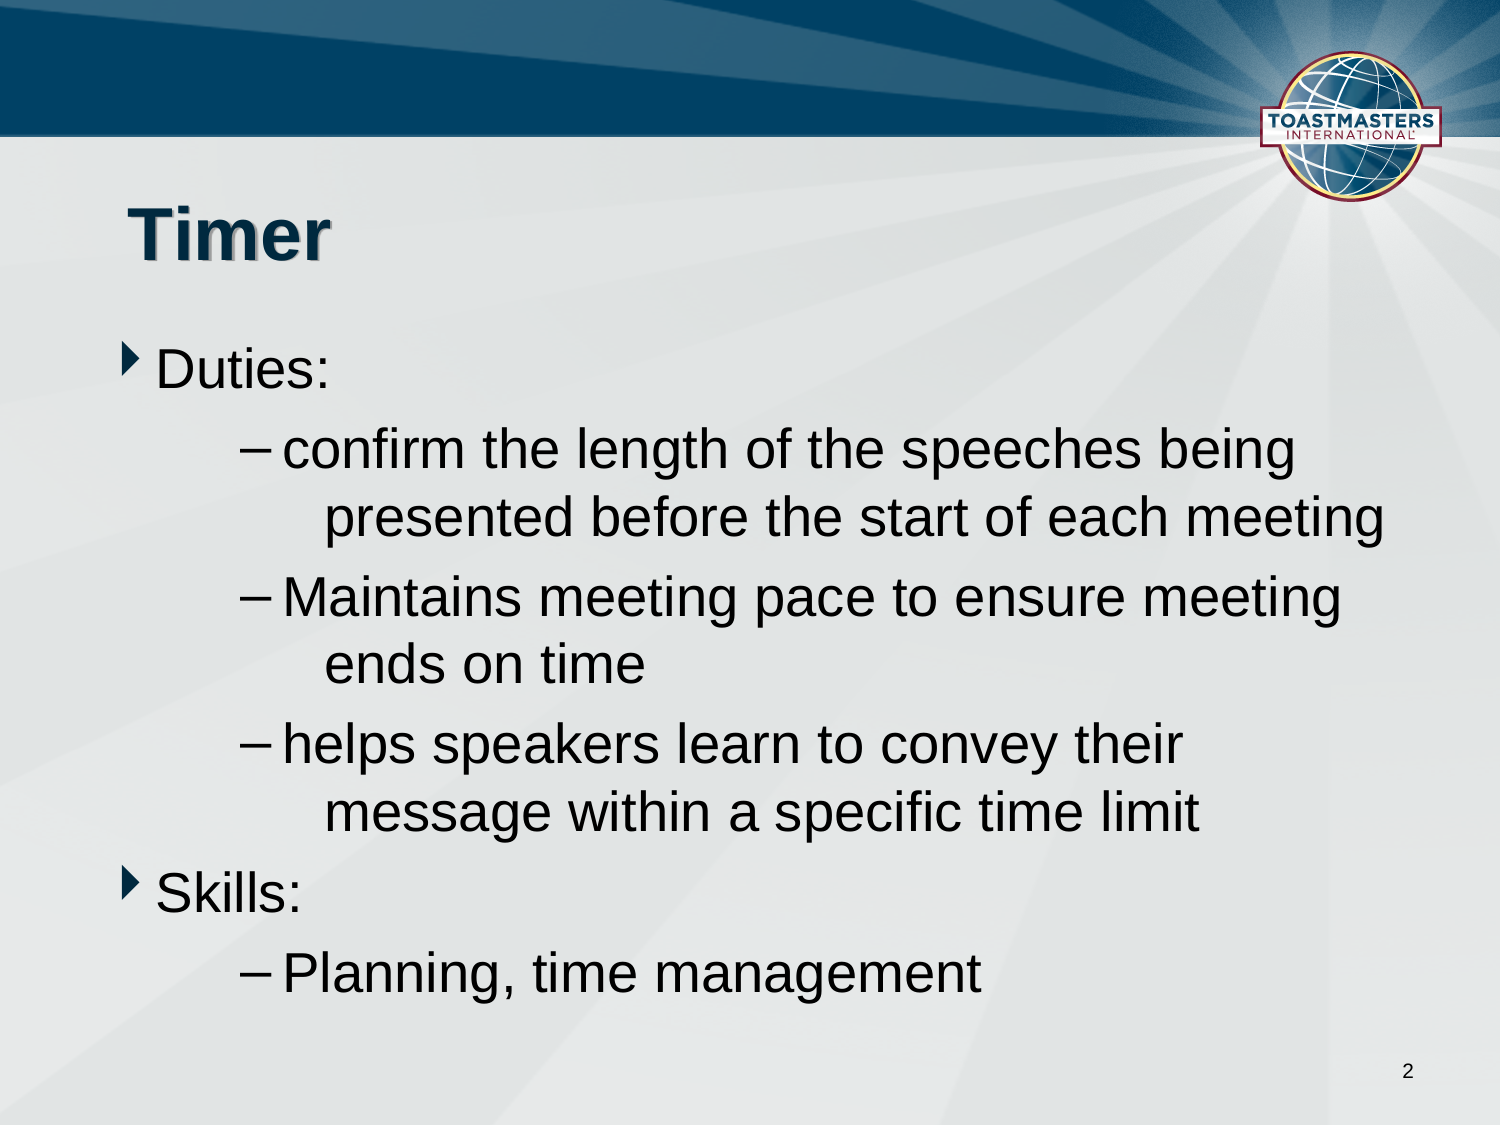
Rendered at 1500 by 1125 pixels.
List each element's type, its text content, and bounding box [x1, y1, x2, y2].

list Duties: confirm the length of the speeches being presented before the start of each meeting Maintains meeting pace to ensure meeting ends on time helps speakers learn to convey their message within a specific time limit Skills: Planning, time management [90, 324, 1411, 1038]
title Timer [112, 149, 1388, 325]
picture [0, 0, 1500, 1125]
text_box 2 [1387, 1050, 1428, 1091]
